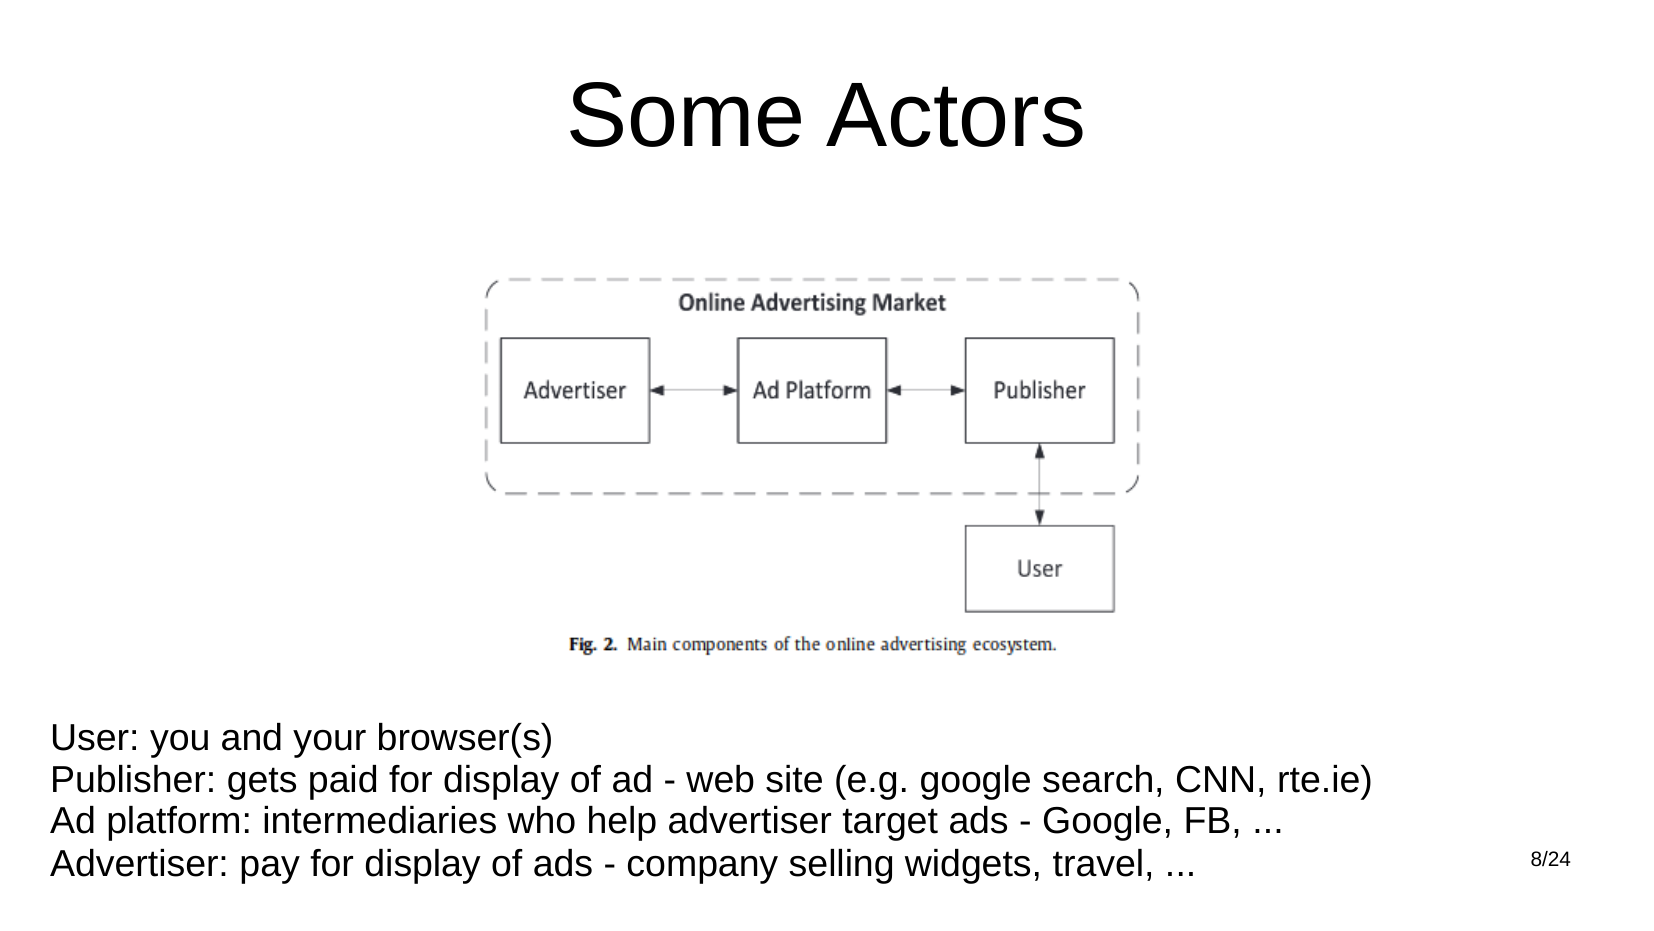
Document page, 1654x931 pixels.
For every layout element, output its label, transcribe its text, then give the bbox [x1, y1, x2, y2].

title Some Actors [82, 37, 1571, 193]
picture [471, 261, 1192, 674]
text_box User: you and your browser(s) Publisher: gets paid for display of ad - web site (e.g. google search, CNN, rte.ie) Ad platform: intermediaries who help advertiser target ads - Google, FB, ... Advertiser: pay for display of ads - company selling widgets, travel, ... [35, 708, 1465, 931]
